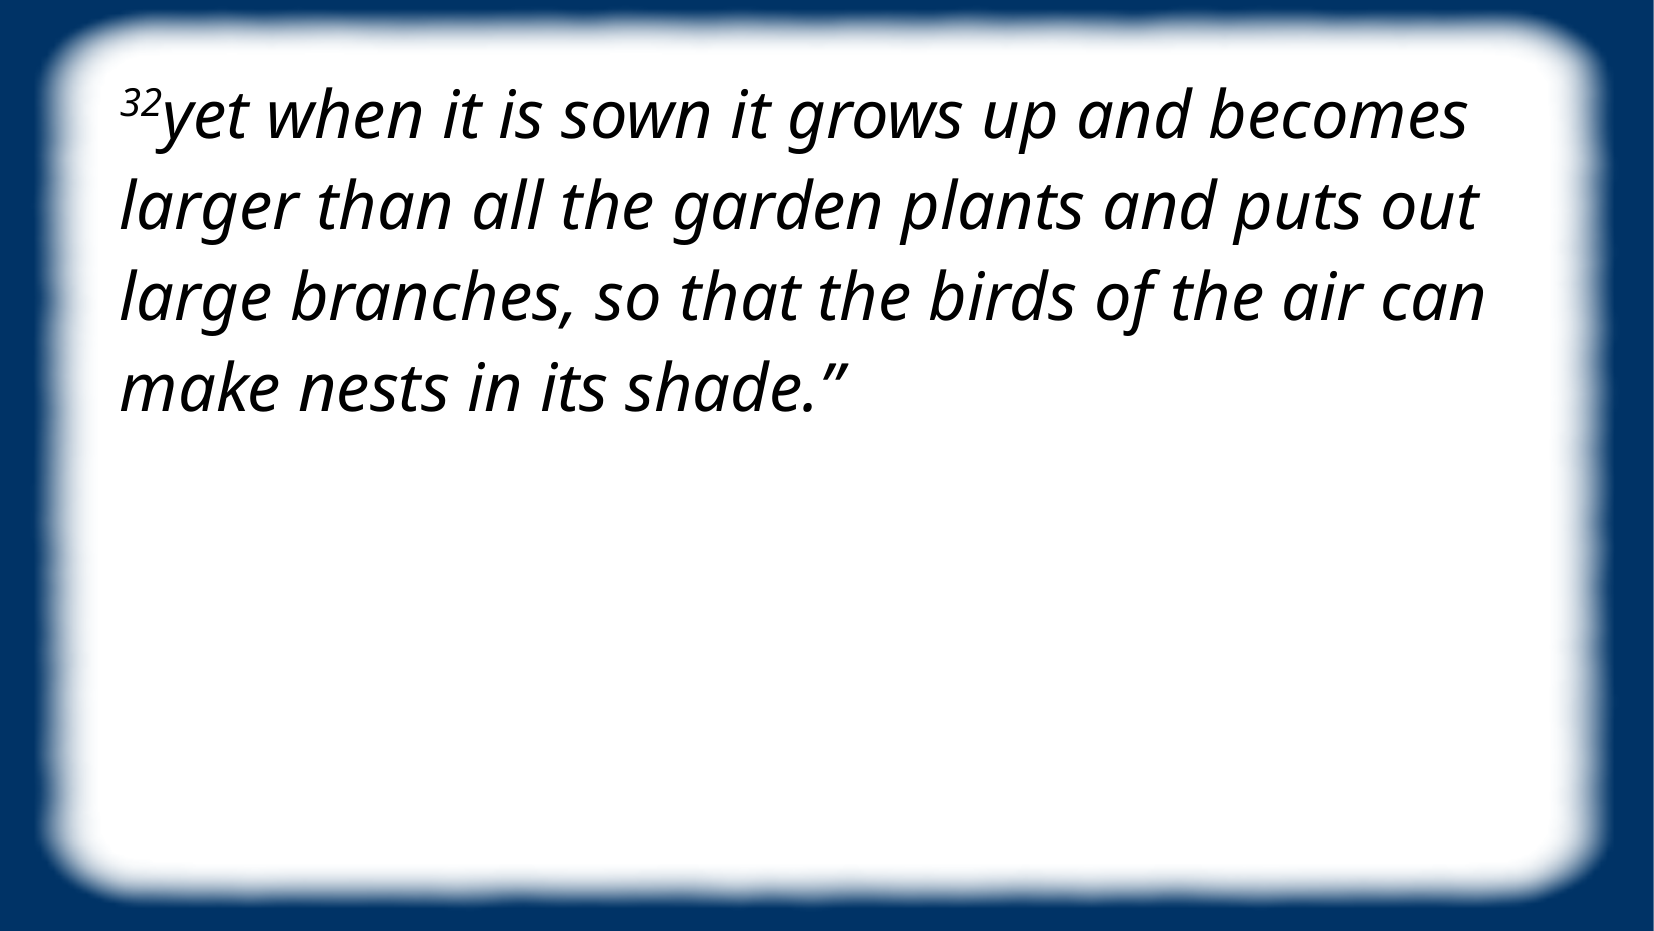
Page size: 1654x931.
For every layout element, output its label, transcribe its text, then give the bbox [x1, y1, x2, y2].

text_box 32yet when it is sown it grows up and becomes larger than all the garden plants and puts out large branches, so that the birds of the air can make nests in its shade.” [105, 60, 1546, 436]
picture [0, 0, 1654, 931]
